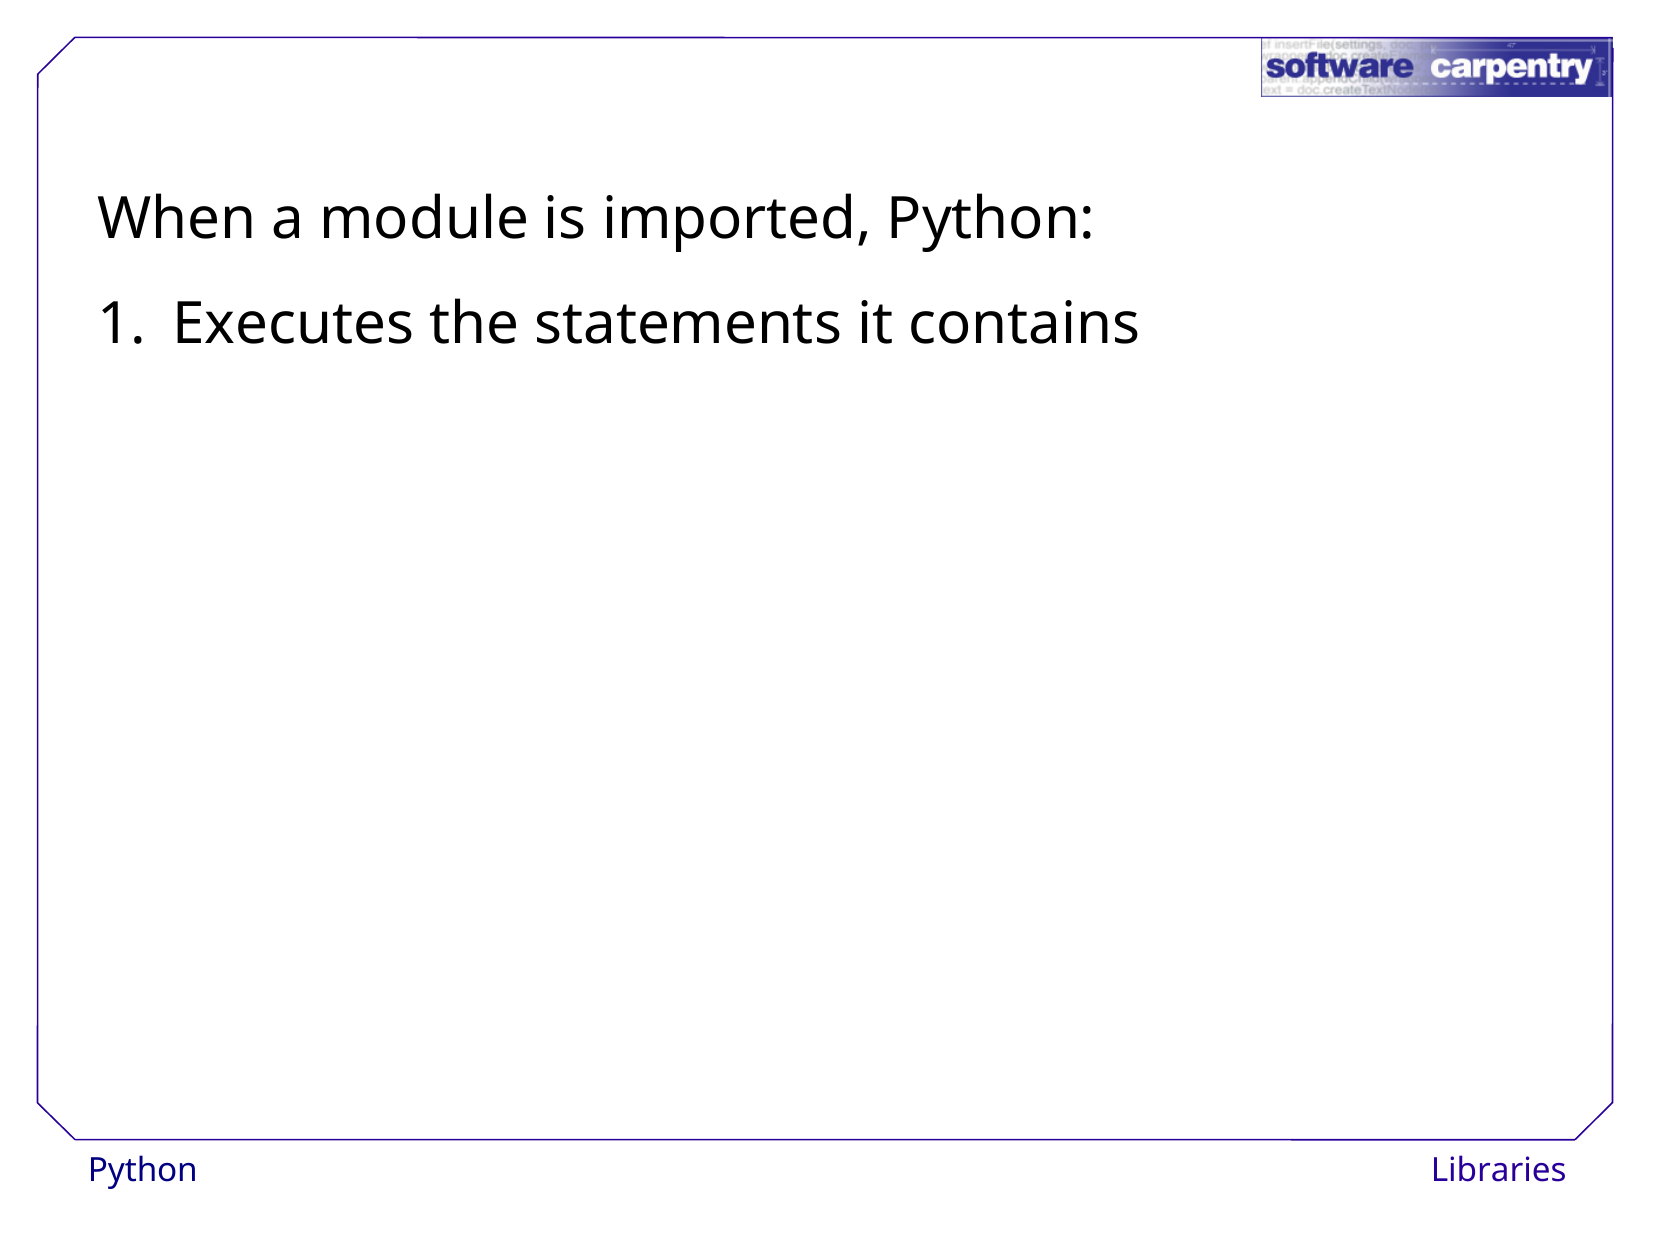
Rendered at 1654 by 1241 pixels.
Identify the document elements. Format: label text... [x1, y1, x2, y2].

picture [1261, 39, 1613, 97]
text_box When a module is imported, Python: Executes the statements it contains [82, 137, 1261, 364]
